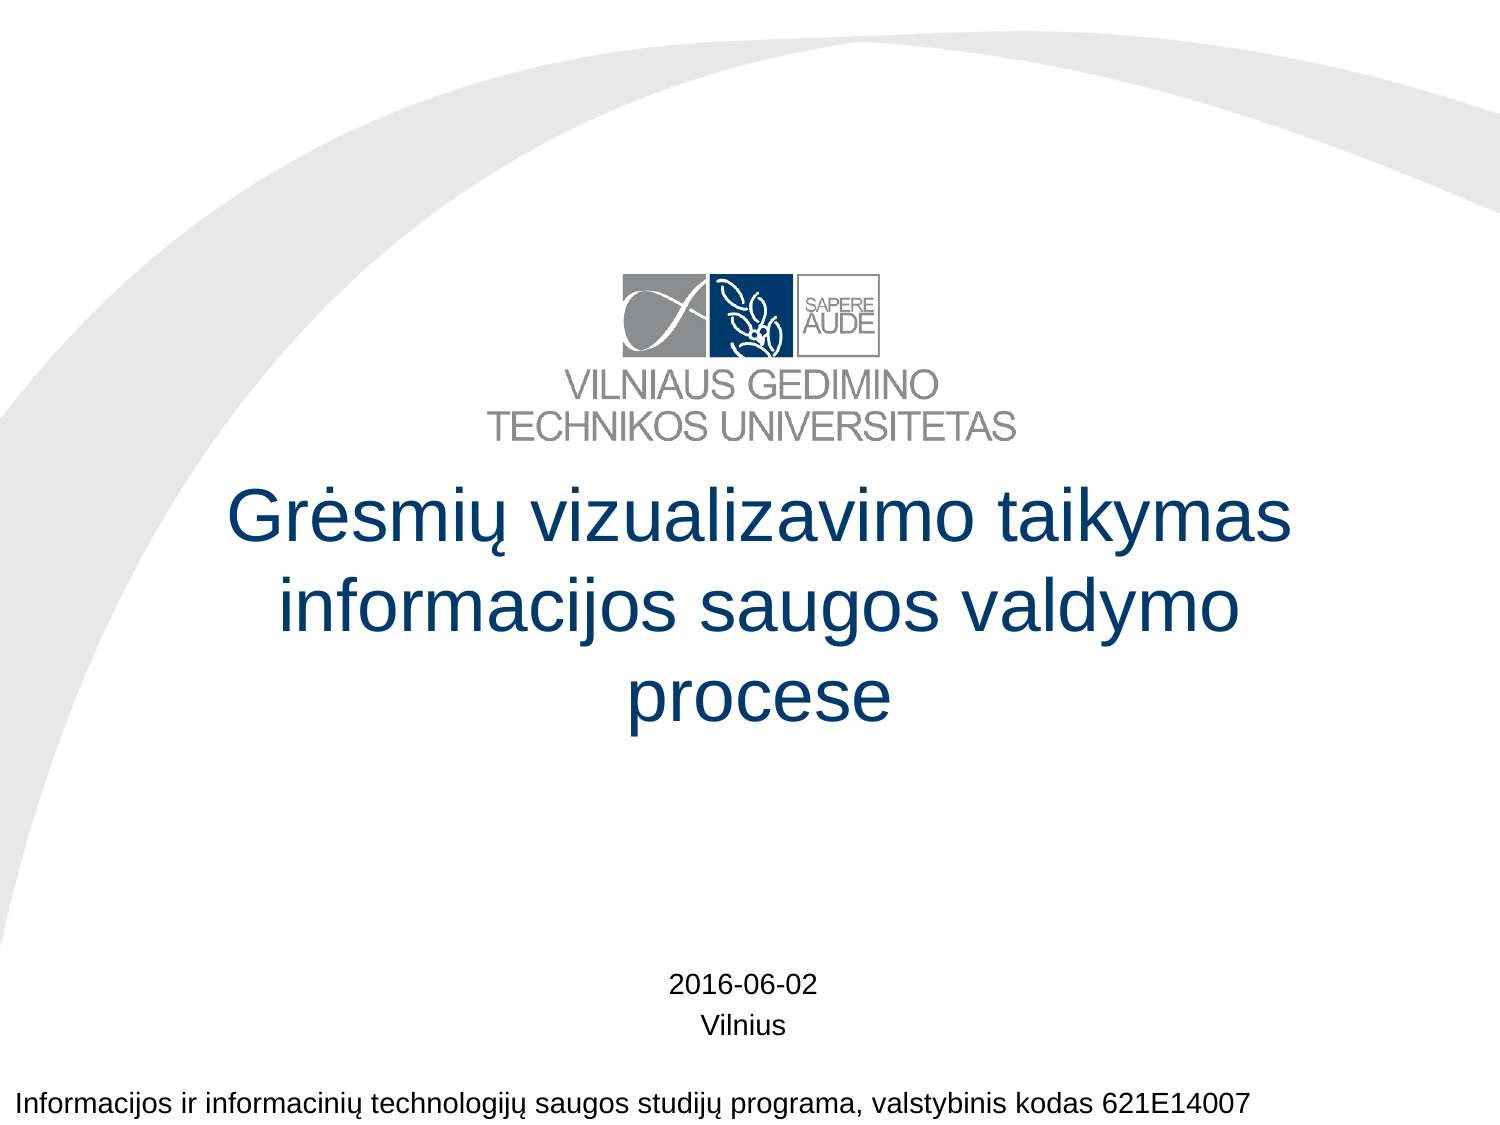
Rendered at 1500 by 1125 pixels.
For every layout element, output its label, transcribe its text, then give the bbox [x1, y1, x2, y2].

text_box 2016-06-02 Vilnius [578, 957, 909, 1044]
text_box Grėsmių vizualizavimo taikymas informacijos saugos valdymo procese [157, 459, 1363, 770]
text_box Informacijos ir informacinių technologijų saugos studijų programa, valstybinis kodas 621E14007 [0, 1076, 1500, 1125]
picture [0, 0, 1500, 1076]
